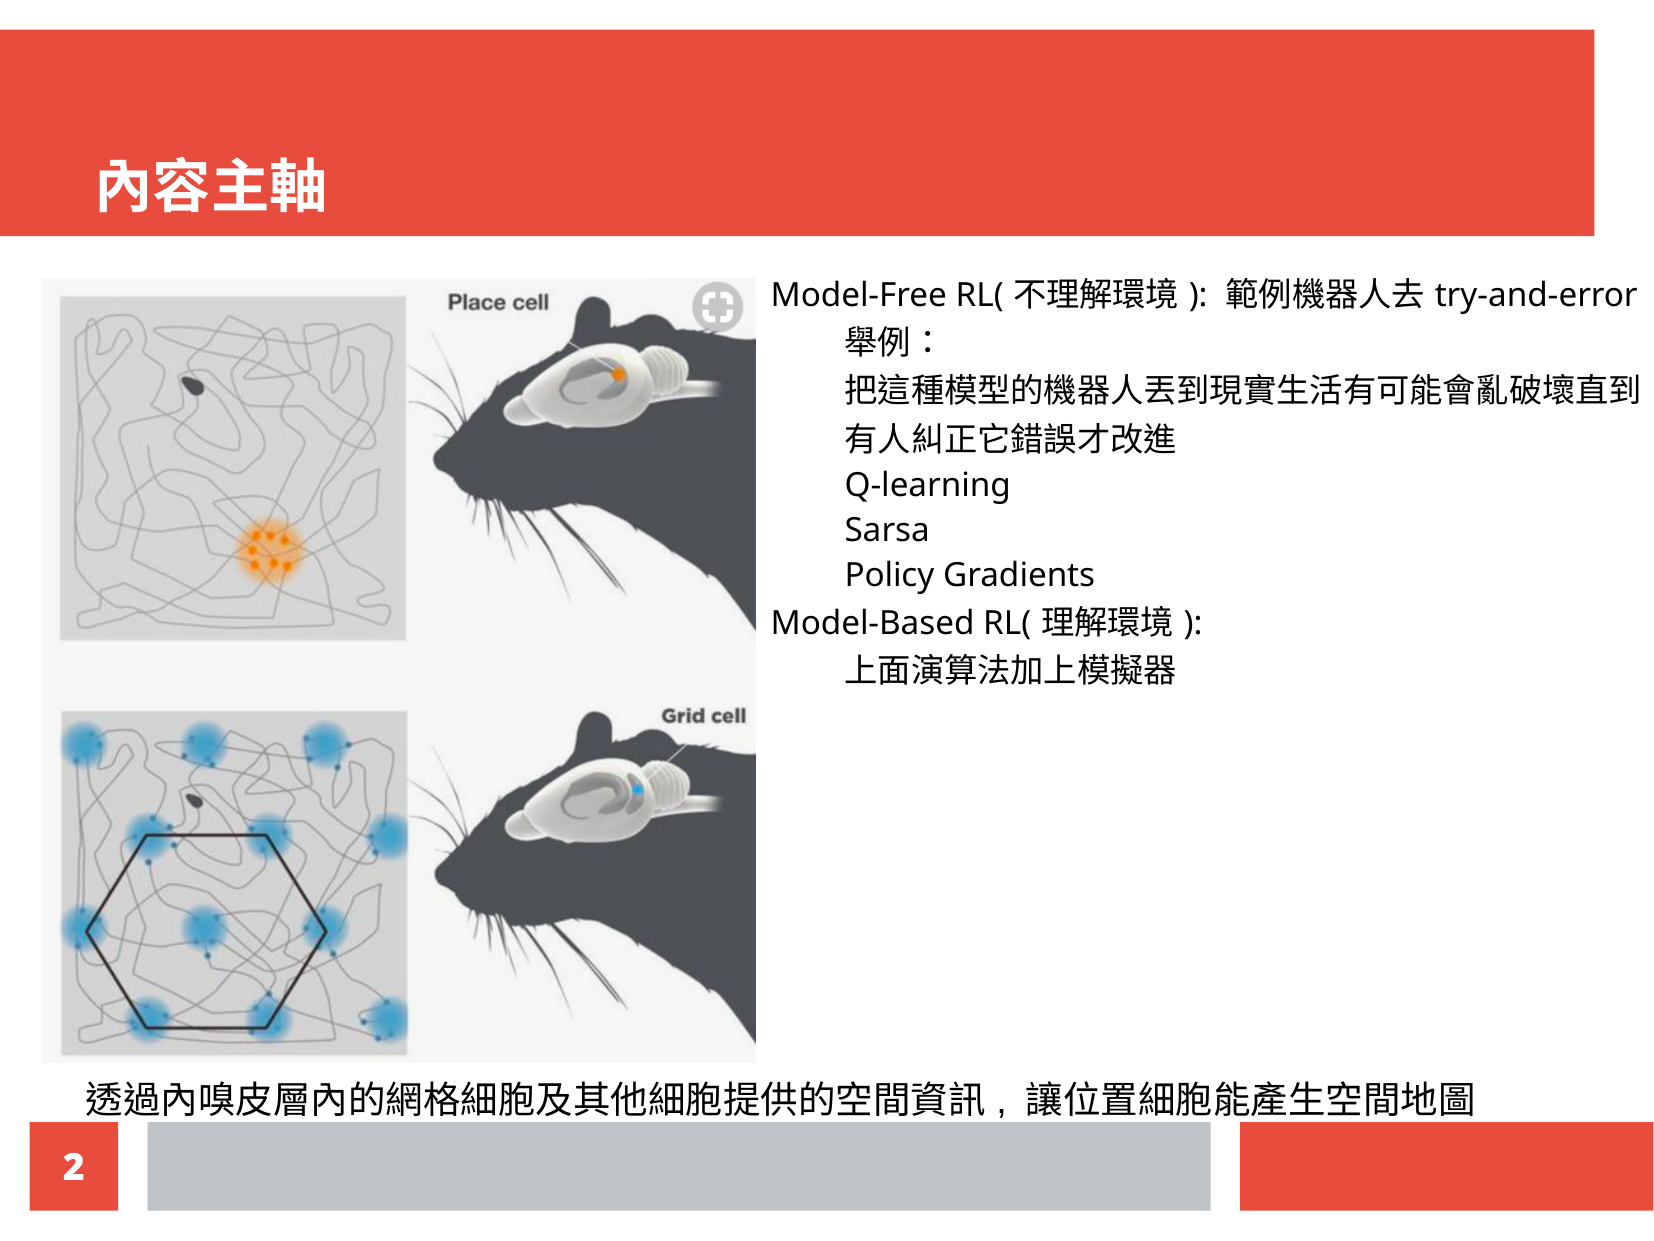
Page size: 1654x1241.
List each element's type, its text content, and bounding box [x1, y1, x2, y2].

title 內容主軸 [94, 17, 1583, 225]
picture [42, 278, 756, 1063]
text_box 透過內嗅皮層內的網格細胞及其他細胞提供的空間資訊, 讓位置細胞能產生空間地圖 [70, 1062, 1489, 1122]
text_box Model-Free RL(不理解環境): 範例機器人去try-and-error 舉例： 把這種模型的機器人丟到現實生活有可能會亂破壞直到 有人糾正它錯誤才改進 Q-learning Sarsa Policy Gradients Model-Based RL(理解環境): 上面演算法加上模擬器 [755, 260, 1654, 680]
